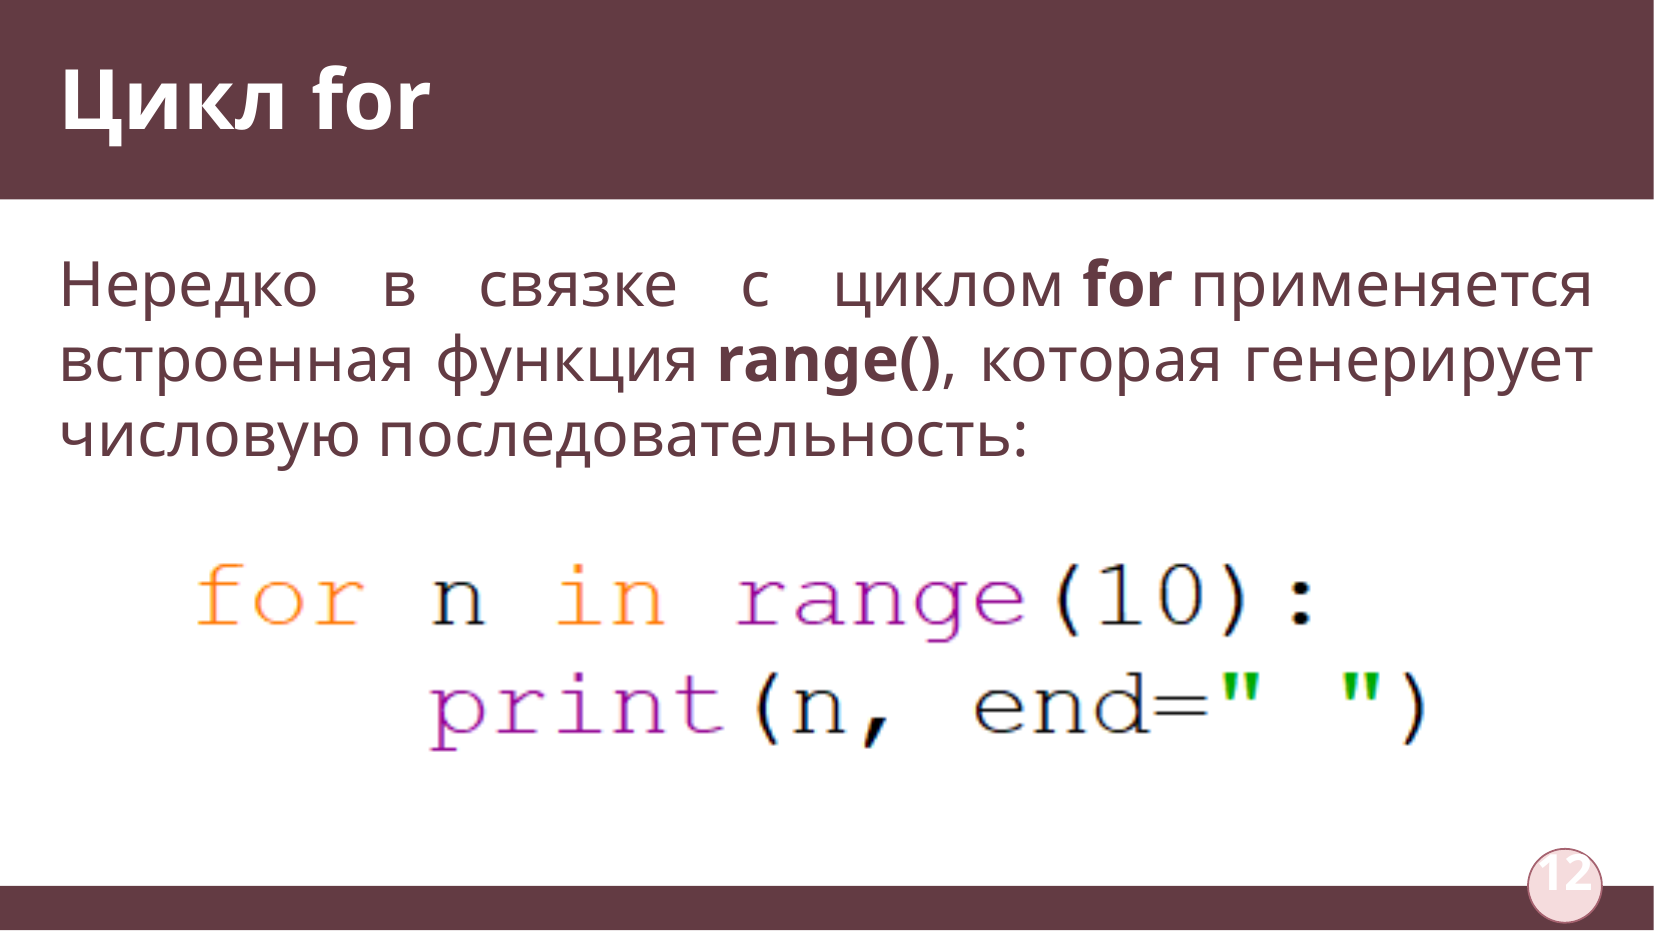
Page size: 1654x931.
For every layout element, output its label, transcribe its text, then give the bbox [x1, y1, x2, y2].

list Нередко в связке с циклом for применяется встроенная функция range(), которая генерирует числовую последовательность: [59, 243, 1595, 471]
title Цикл for [59, 37, 1595, 155]
picture [193, 553, 1461, 791]
